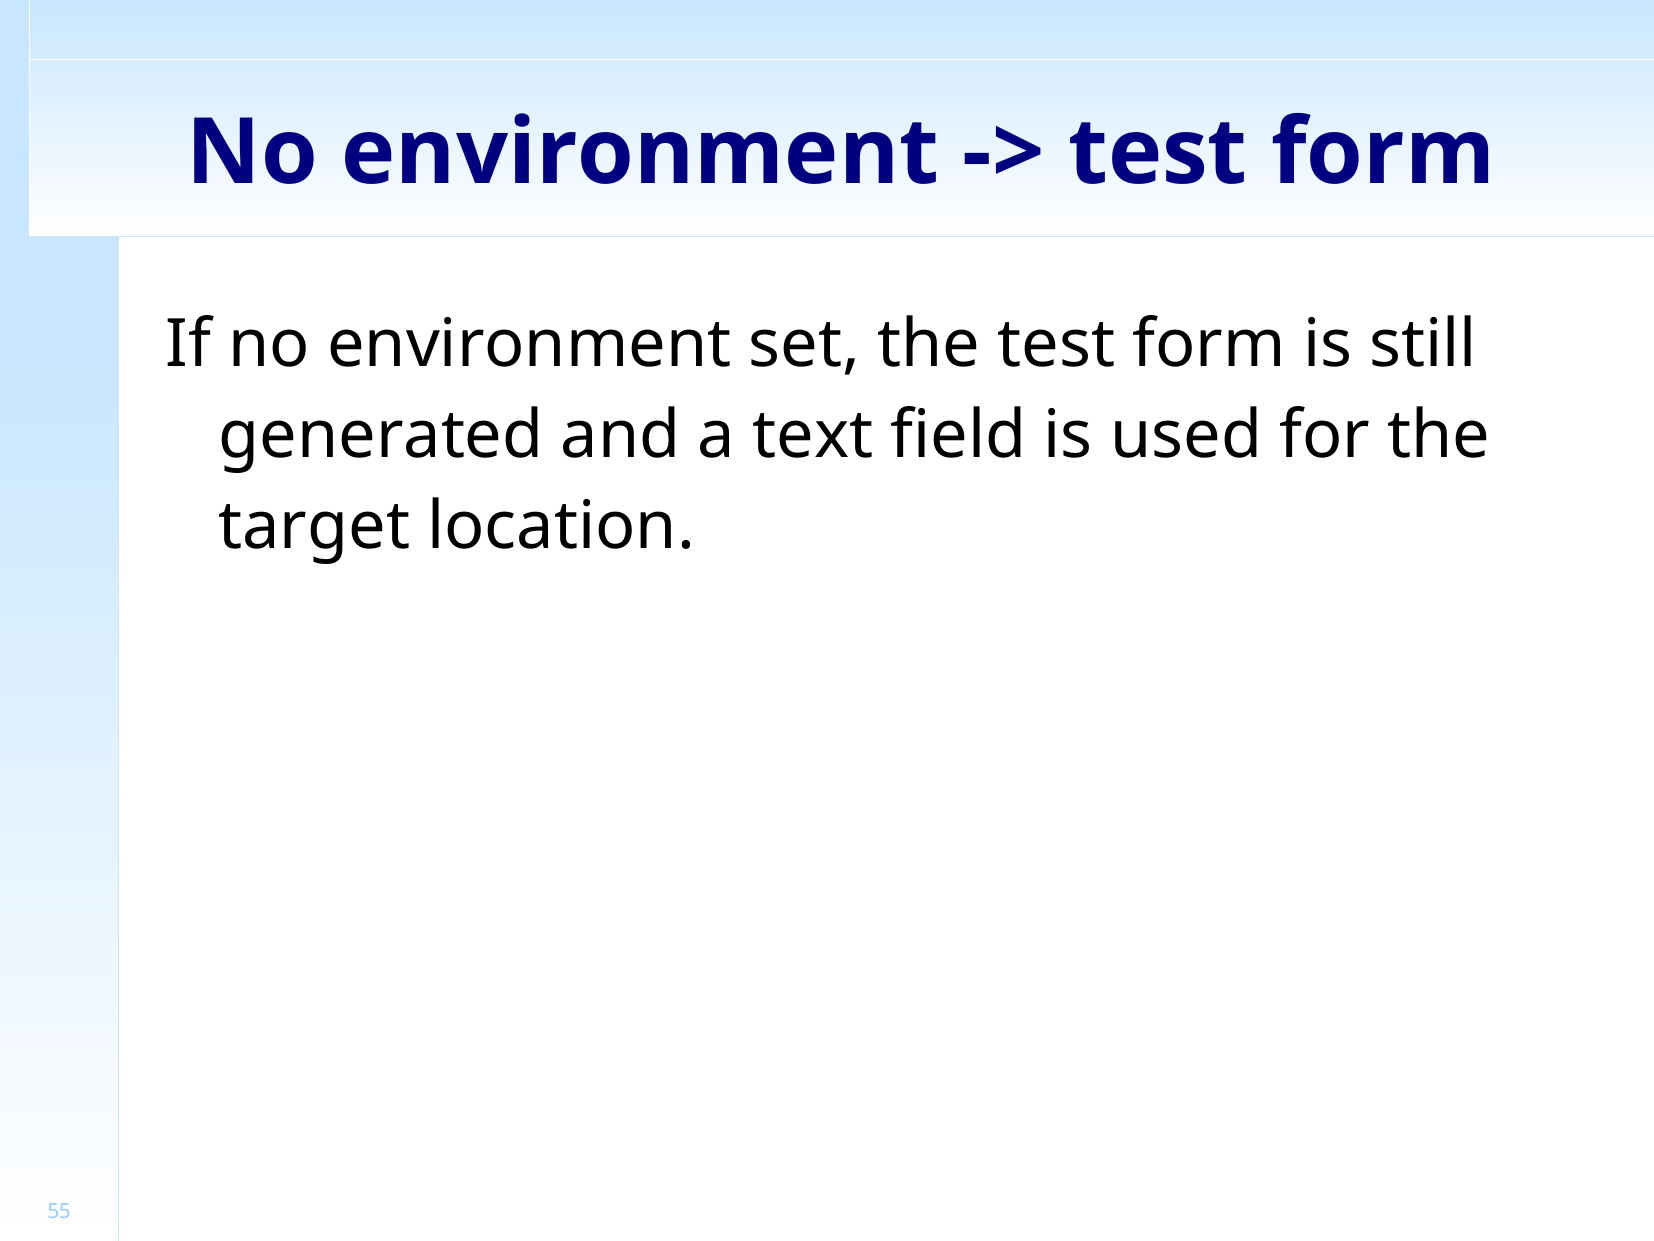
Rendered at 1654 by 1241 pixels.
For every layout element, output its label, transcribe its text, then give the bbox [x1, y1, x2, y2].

list If no environment set, the test form is still generated and a text field is used for the target location. [147, 295, 1625, 1182]
title No environment -> test form [29, 59, 1654, 237]
